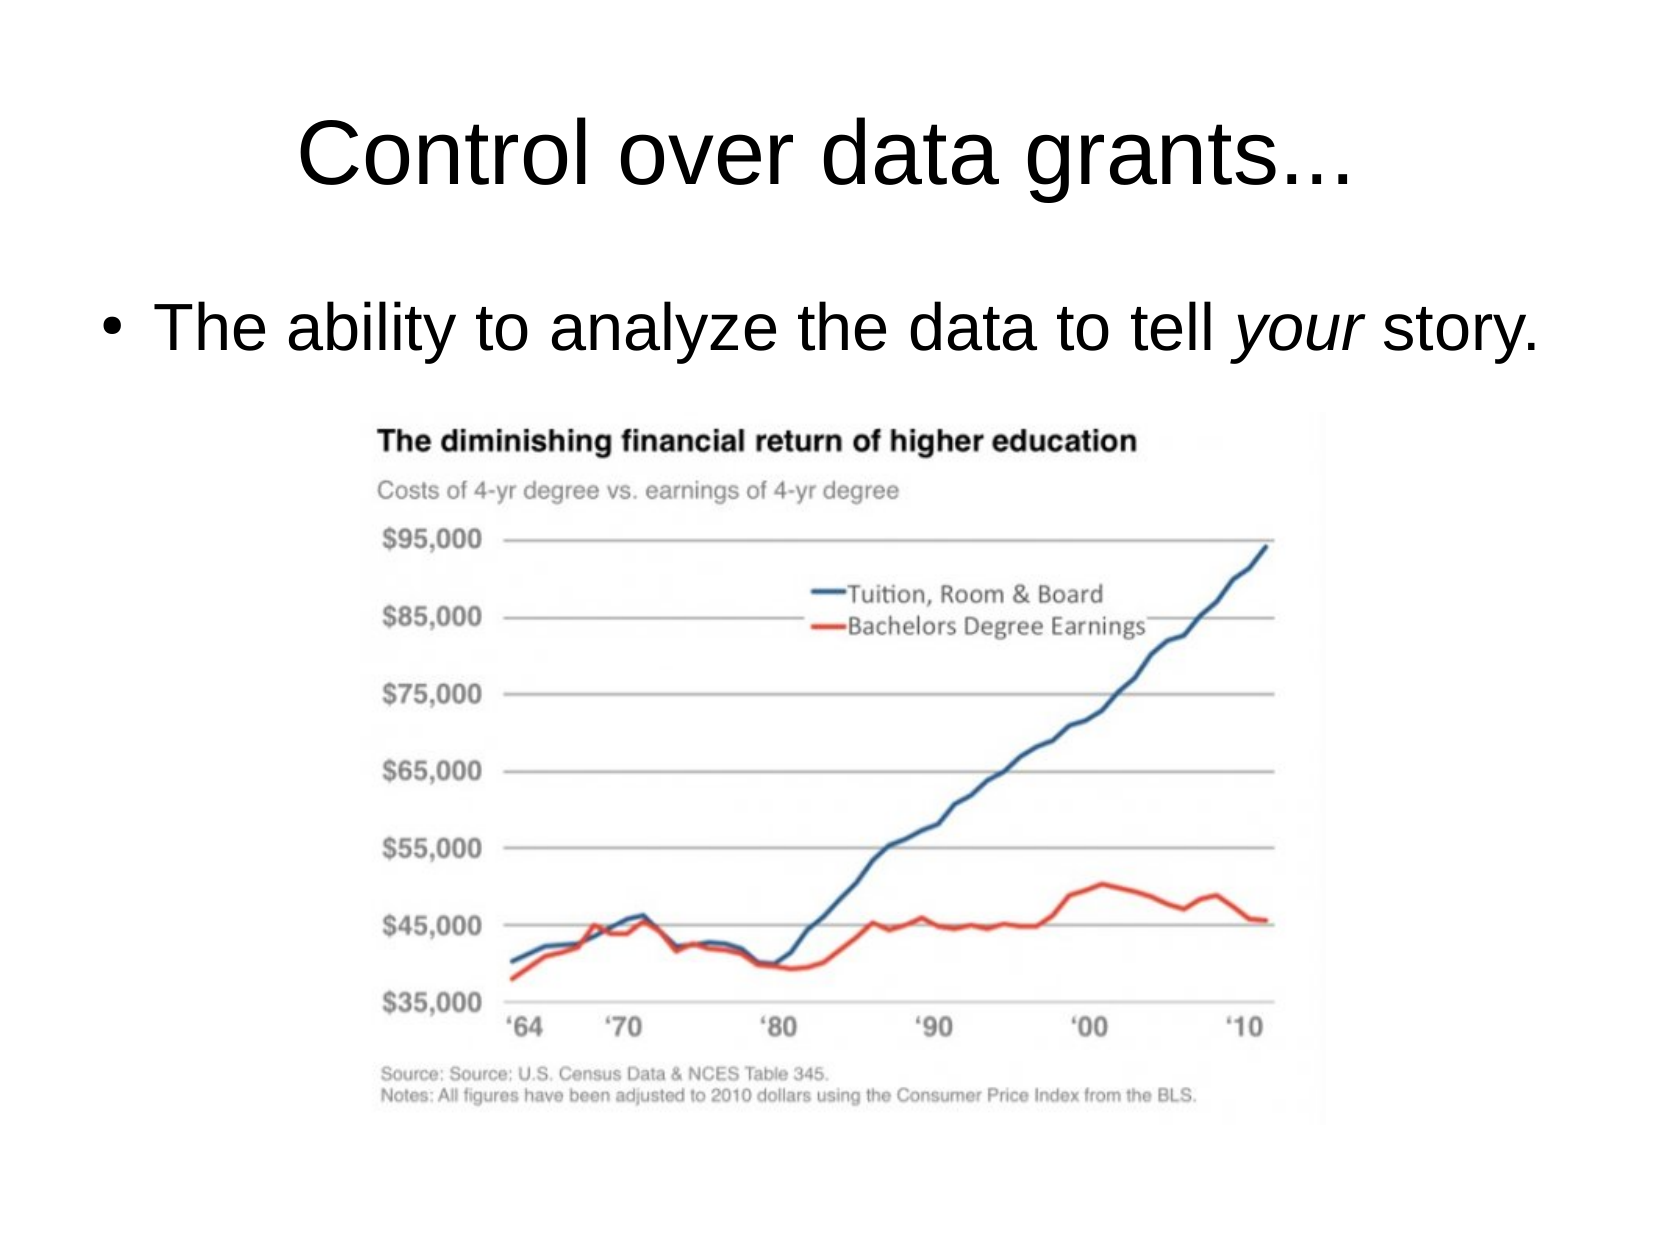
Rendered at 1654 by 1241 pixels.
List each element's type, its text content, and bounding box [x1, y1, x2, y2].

picture [360, 412, 1326, 1126]
title Control over data grants... [82, 49, 1571, 257]
list The ability to analyze the data to tell your story. [82, 290, 1571, 1141]
